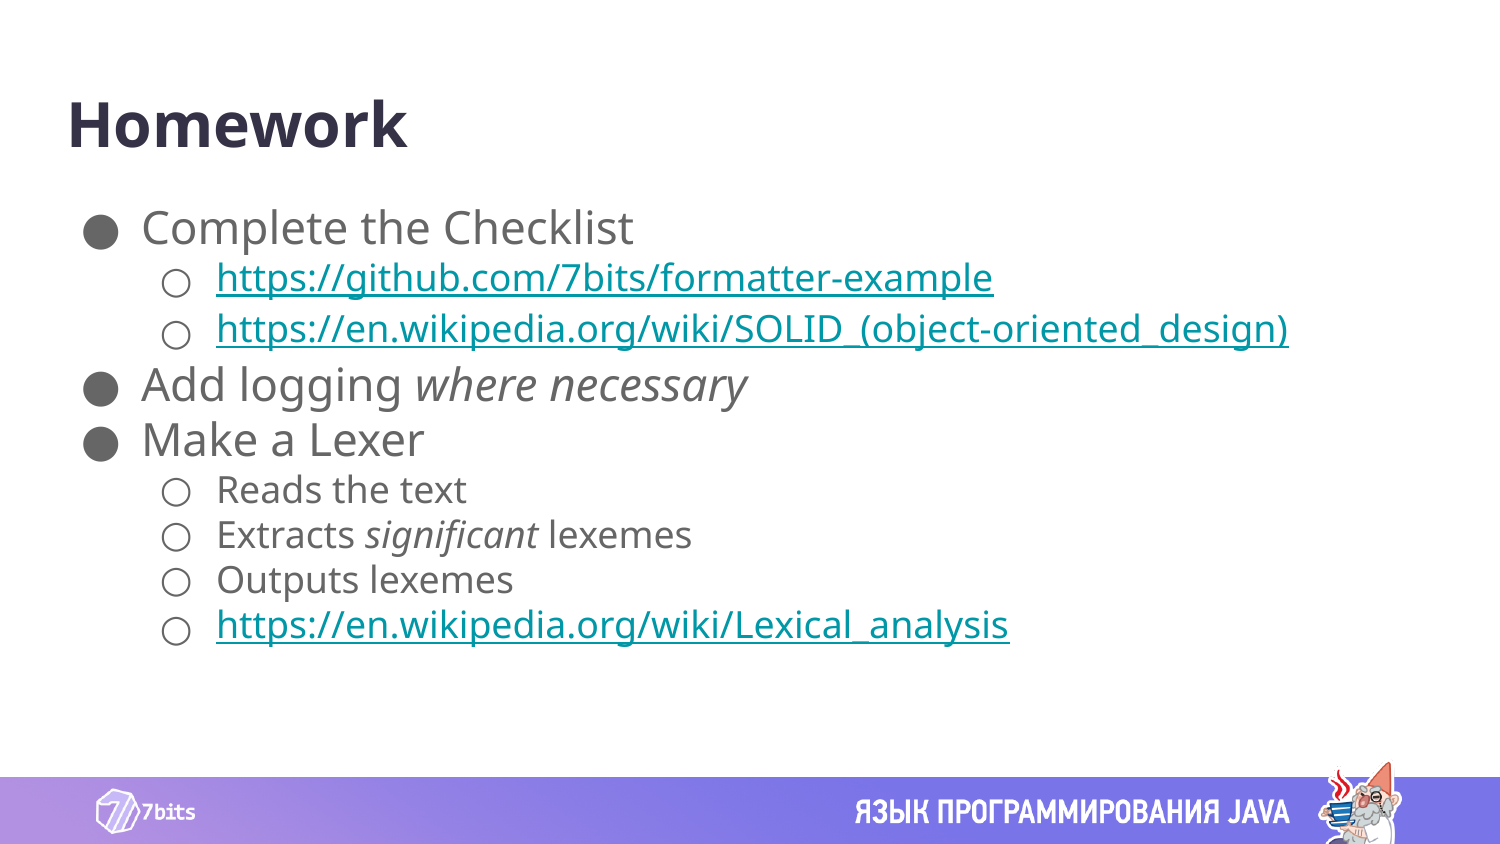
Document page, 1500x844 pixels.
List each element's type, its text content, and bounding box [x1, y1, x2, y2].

title Homework [51, 69, 1449, 164]
list Complete the Checklist https://github.com/7bits/formatter-example https://en.wikipedia.org/wiki/SOLID_(object-oriented_design) Add logging where necessary Make a Lexer Reads the text Extracts significant lexemes Outputs lexemes https://en.wikipedia.org/wiki/Lexical_analysis [51, 184, 1449, 745]
picture [0, 717, 1500, 844]
